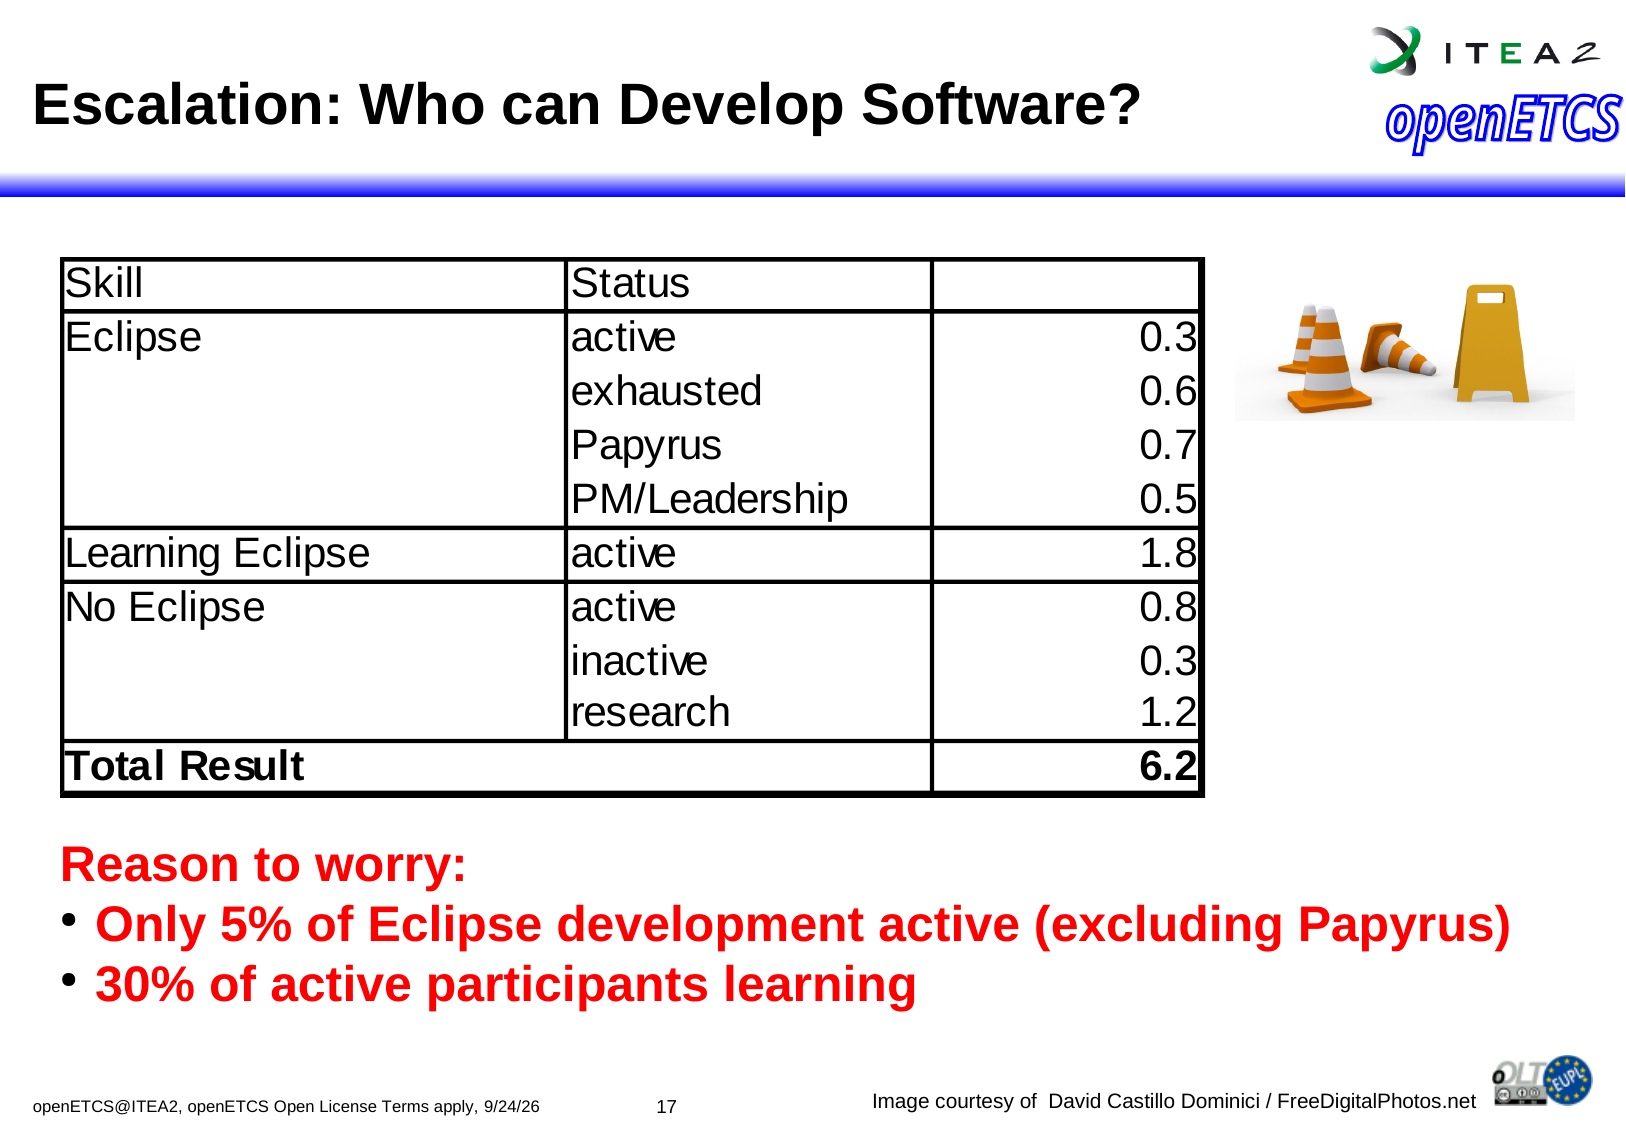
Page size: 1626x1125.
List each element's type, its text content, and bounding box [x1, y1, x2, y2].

picture [60, 257, 1206, 798]
picture [1235, 254, 1576, 421]
title Escalation: Who can Develop Software? [32, 66, 1356, 173]
picture [1348, 26, 1626, 76]
text_box Image courtesy of David Castillo Dominici / FreeDigitalPhotos.net [820, 1080, 1492, 1121]
text_box Reason to worry: Only 5% of Eclipse development active (excluding Papyrus) 30% of active participants learning [45, 824, 1576, 1020]
picture [1492, 1055, 1593, 1106]
